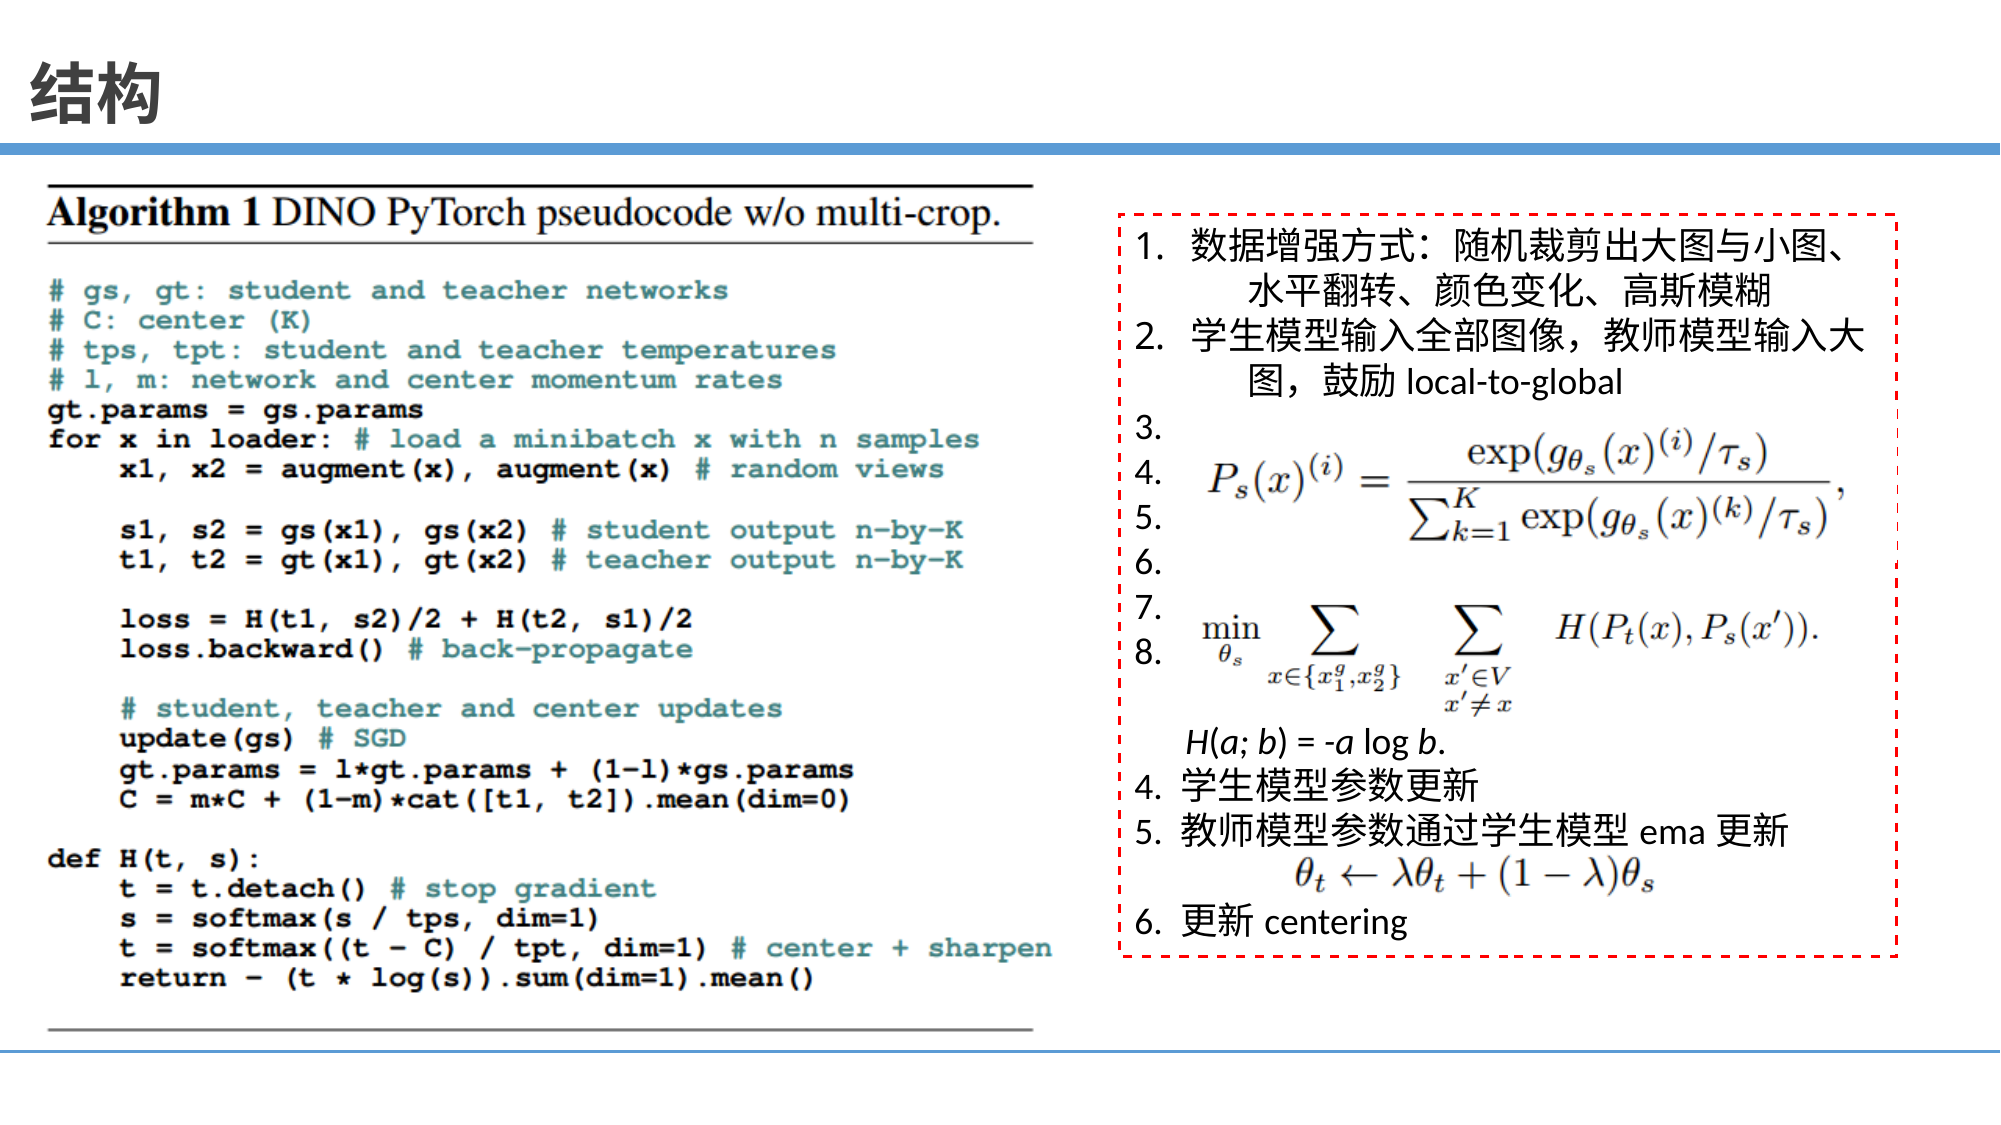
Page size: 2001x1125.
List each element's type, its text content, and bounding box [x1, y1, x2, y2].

text_box 结构 [14, 44, 180, 141]
picture [1287, 848, 1659, 897]
picture [30, 166, 1087, 1049]
picture [1180, 581, 1855, 726]
text_box 数据增强方式：随机裁剪出大图与小图、水平翻转、颜色变化、高斯模糊 学生模型输入全部图像，教师模型输入大图，鼓励local-to-global H(a; b) = -a log b. 4. 学生模型参数更新 5. 教师模型参数通过学生模型ema更新 6. 更新centering [1119, 214, 1897, 957]
picture [1180, 409, 1897, 563]
